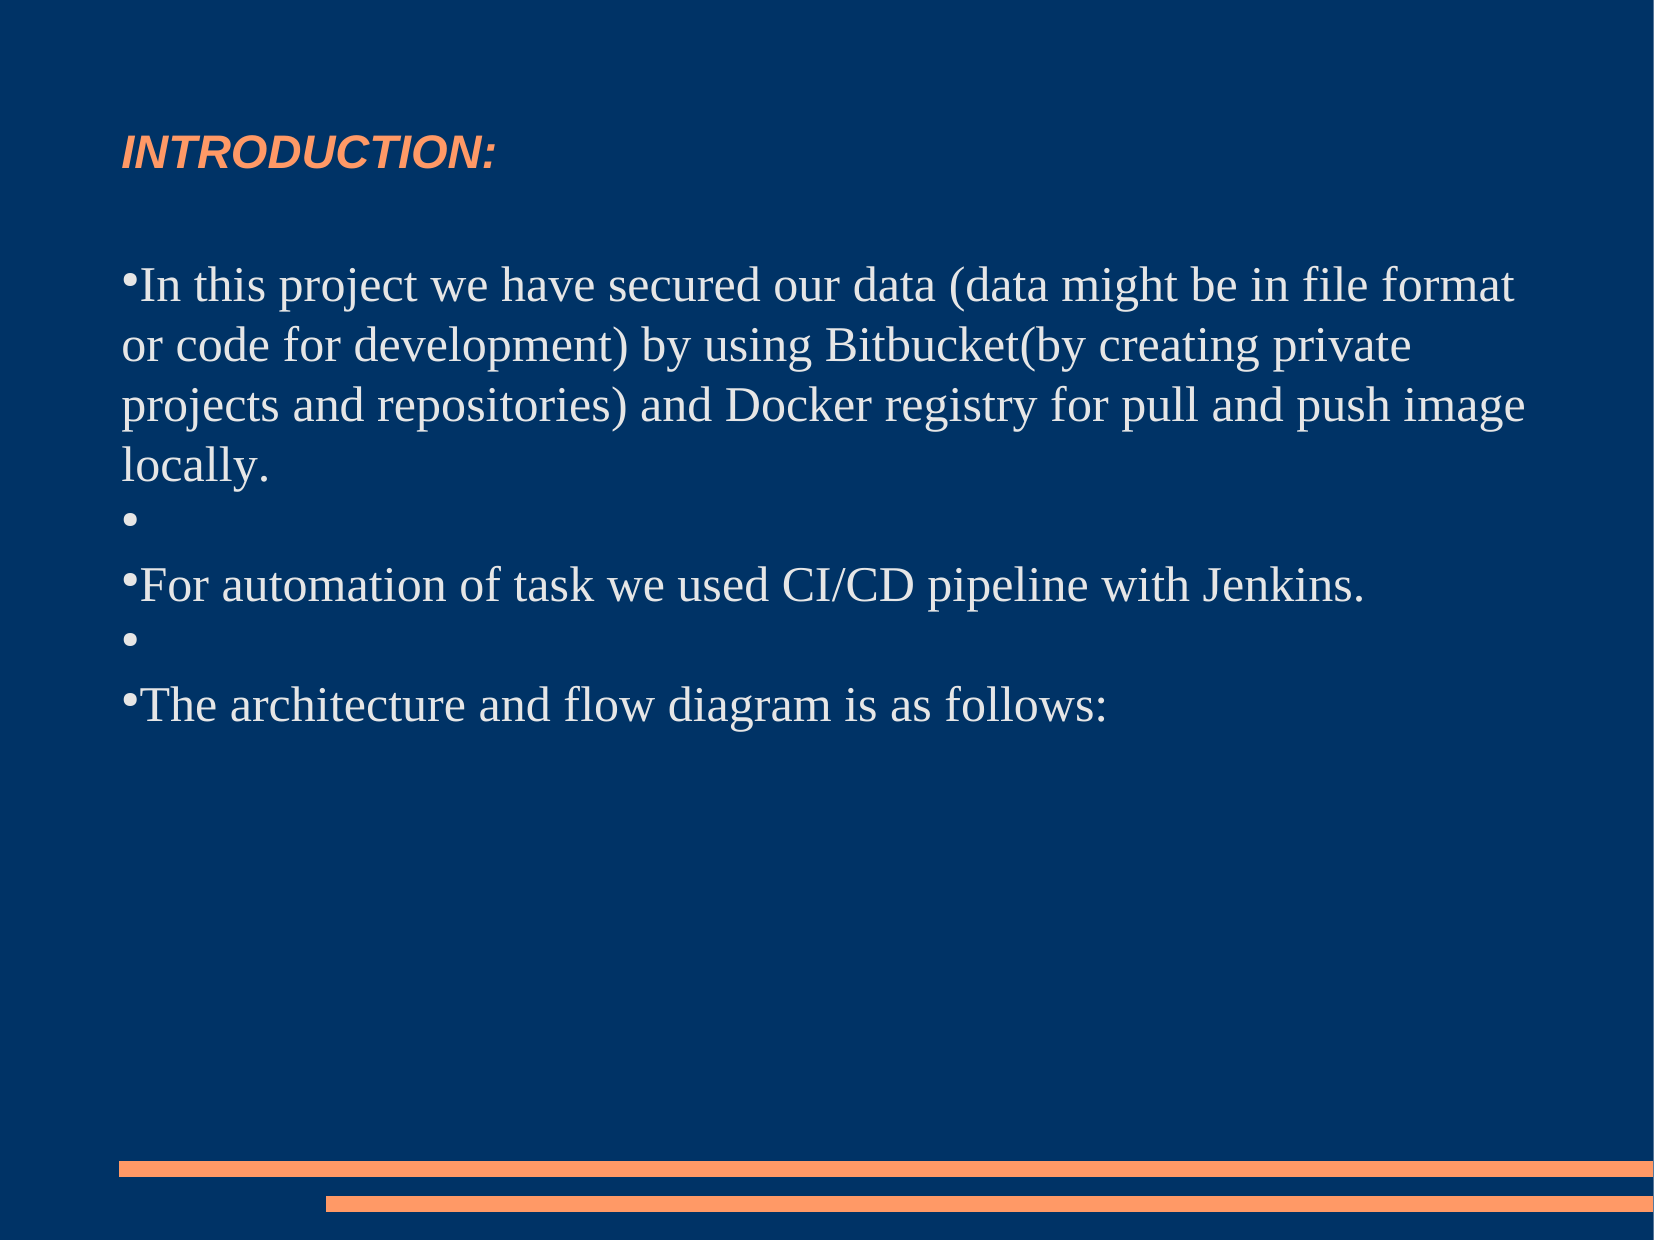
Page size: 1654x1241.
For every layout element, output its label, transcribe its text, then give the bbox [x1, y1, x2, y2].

list In this project we have secured our data (data might be in file format or code for development) by using Bitbucket(by creating private projects and repositories) and Docker registry for pull and push image locally. For automation of task we used CI/CD pipeline with Jenkins. The architecture and flow diagram is as follows: [121, 251, 1561, 1062]
title INTRODUCTION: [121, 46, 1534, 251]
